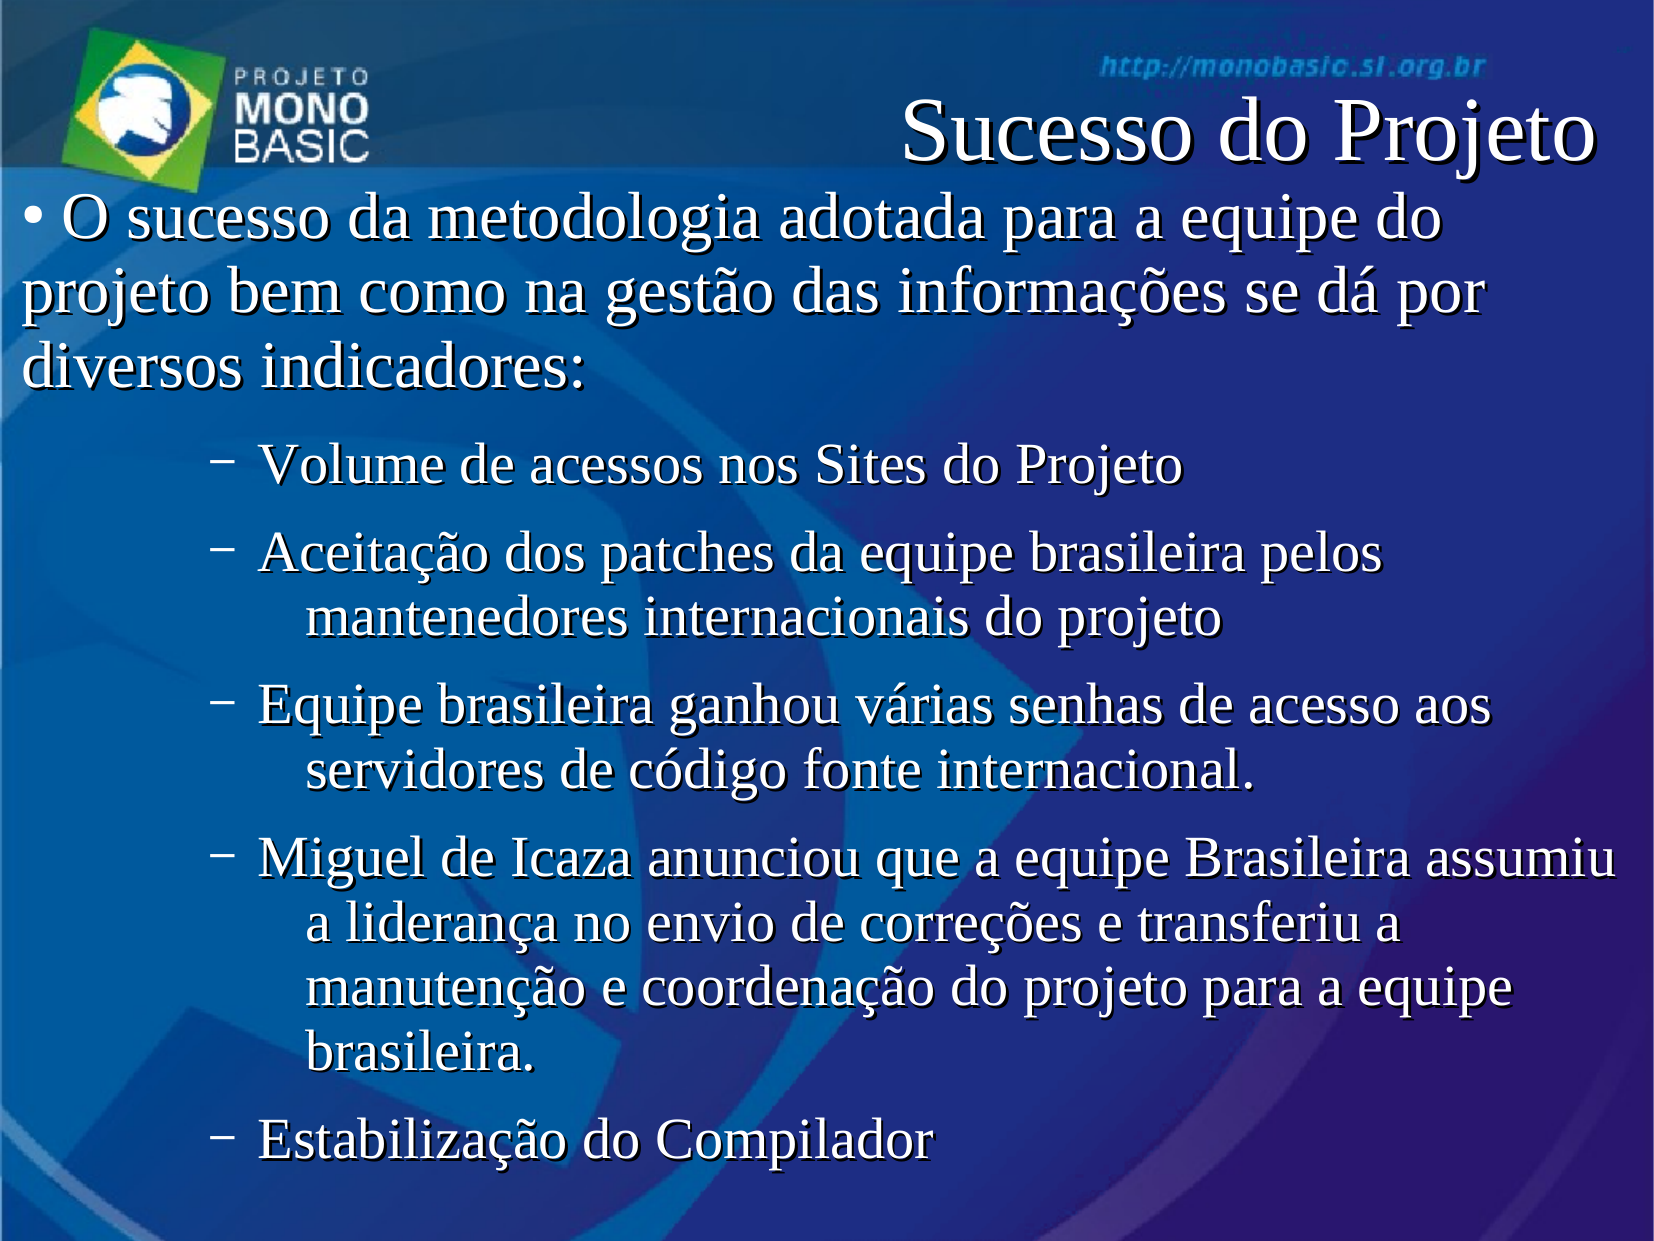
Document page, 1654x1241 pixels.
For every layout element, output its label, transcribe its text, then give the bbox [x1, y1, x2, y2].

list O sucesso da metodologia adotada para a equipe do projeto bem como na gestão das informações se dá por diversos indicadores: Volume de acessos nos Sites do Projeto Aceitação dos patches da equipe brasileira pelos mantenedores internacionais do projeto Equipe brasileira ganhou várias senhas de acesso aos servidores de código fonte internacional. Miguel de Icaza anunciou que a equipe Brasileira assumiu a liderança no envio de correções e transferiu a manutenção e coordenação do projeto para a equipe brasileira. Estabilização do Compilador [21, 179, 1624, 1181]
picture [0, 0, 1654, 1241]
title Sucesso do Projeto [186, 26, 1599, 179]
